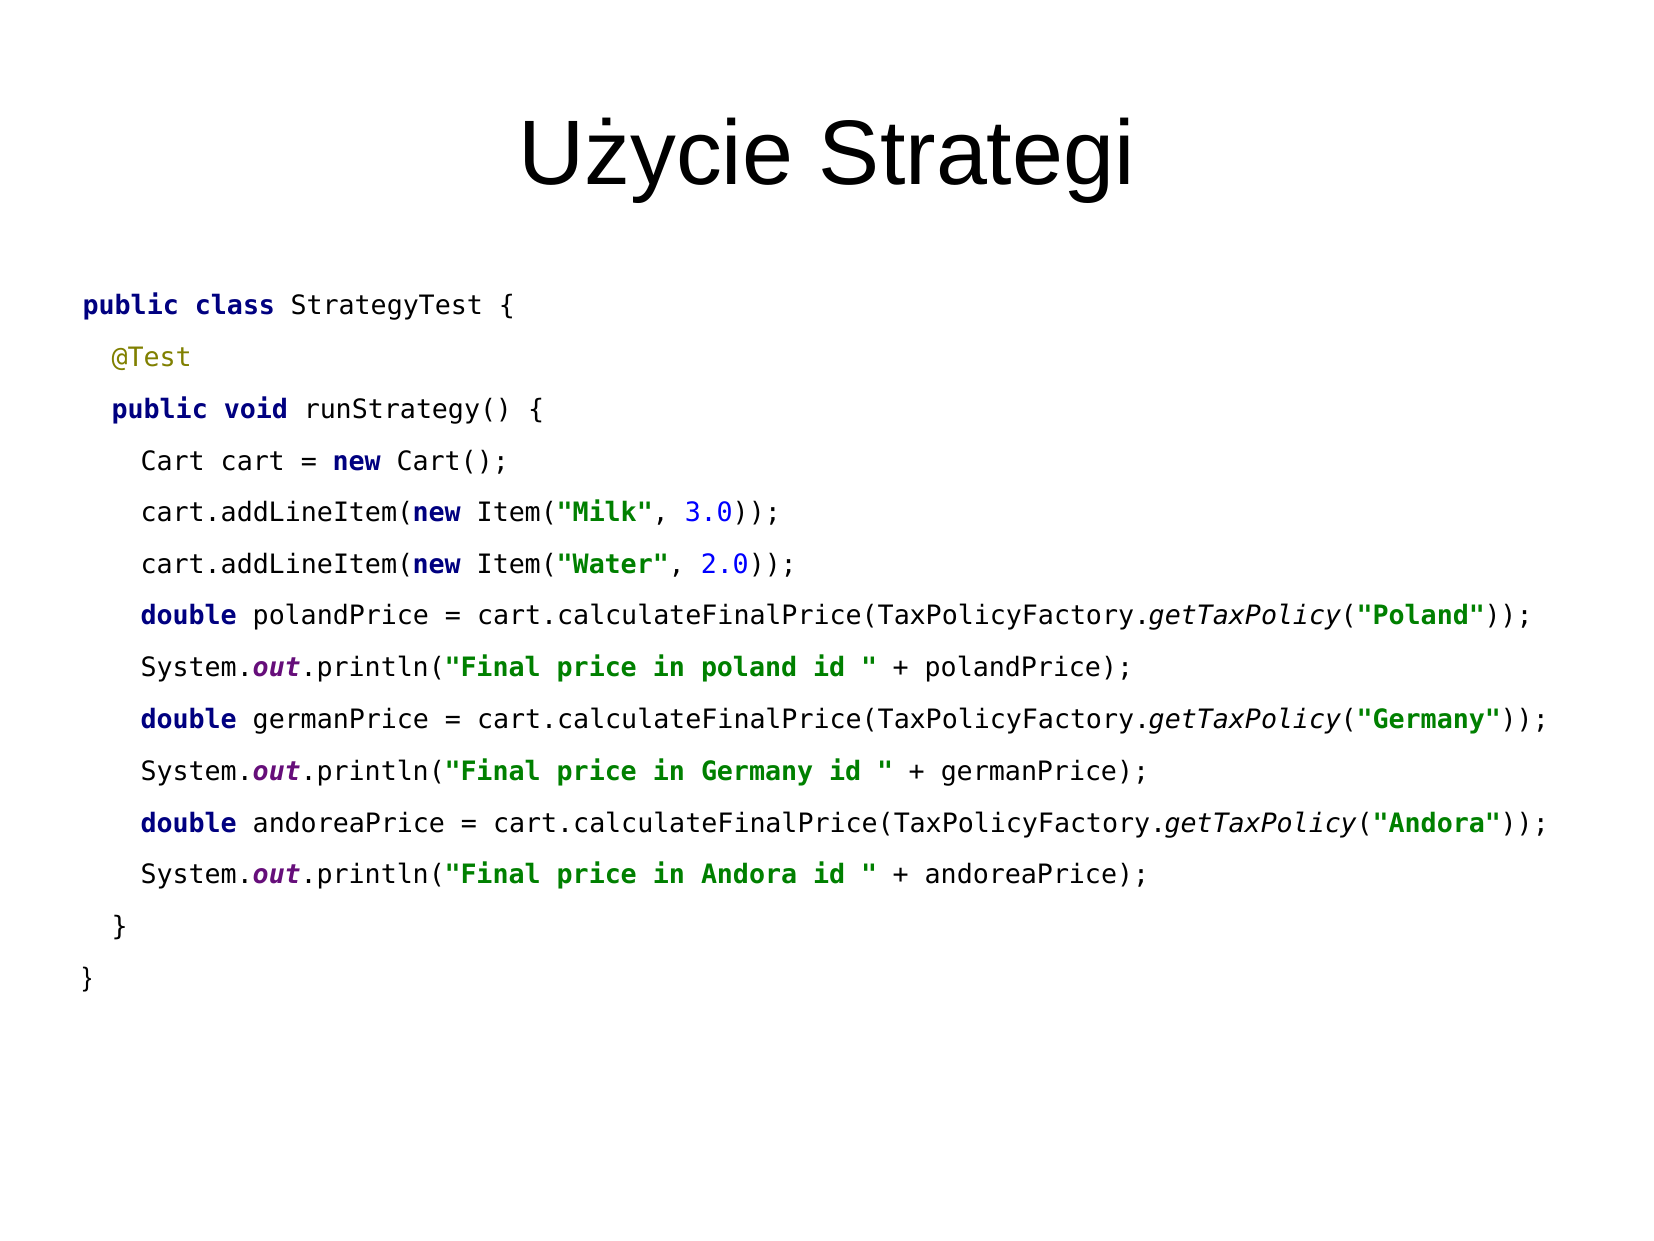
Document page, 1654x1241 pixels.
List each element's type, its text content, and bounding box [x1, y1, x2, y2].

title Użycie Strategi [82, 49, 1571, 257]
list public class StrategyTest { @Test public void runStrategy() { Cart cart = new Cart(); cart.addLineItem(new Item("Milk", 3.0)); cart.addLineItem(new Item("Water", 2.0)); double polandPrice = cart.calculateFinalPrice(TaxPolicyFactory.getTaxPolicy("Poland")); System.out.println("Final price in poland id " + polandPrice); double germanPrice = cart.calculateFinalPrice(TaxPolicyFactory.getTaxPolicy("Germany")); System.out.println("Final price in Germany id " + germanPrice); double andoreaPrice = cart.calculateFinalPrice(TaxPolicyFactory.getTaxPolicy("Andora")); System.out.println("Final price in Andora id " + andoreaPrice); } } [82, 290, 1571, 1010]
